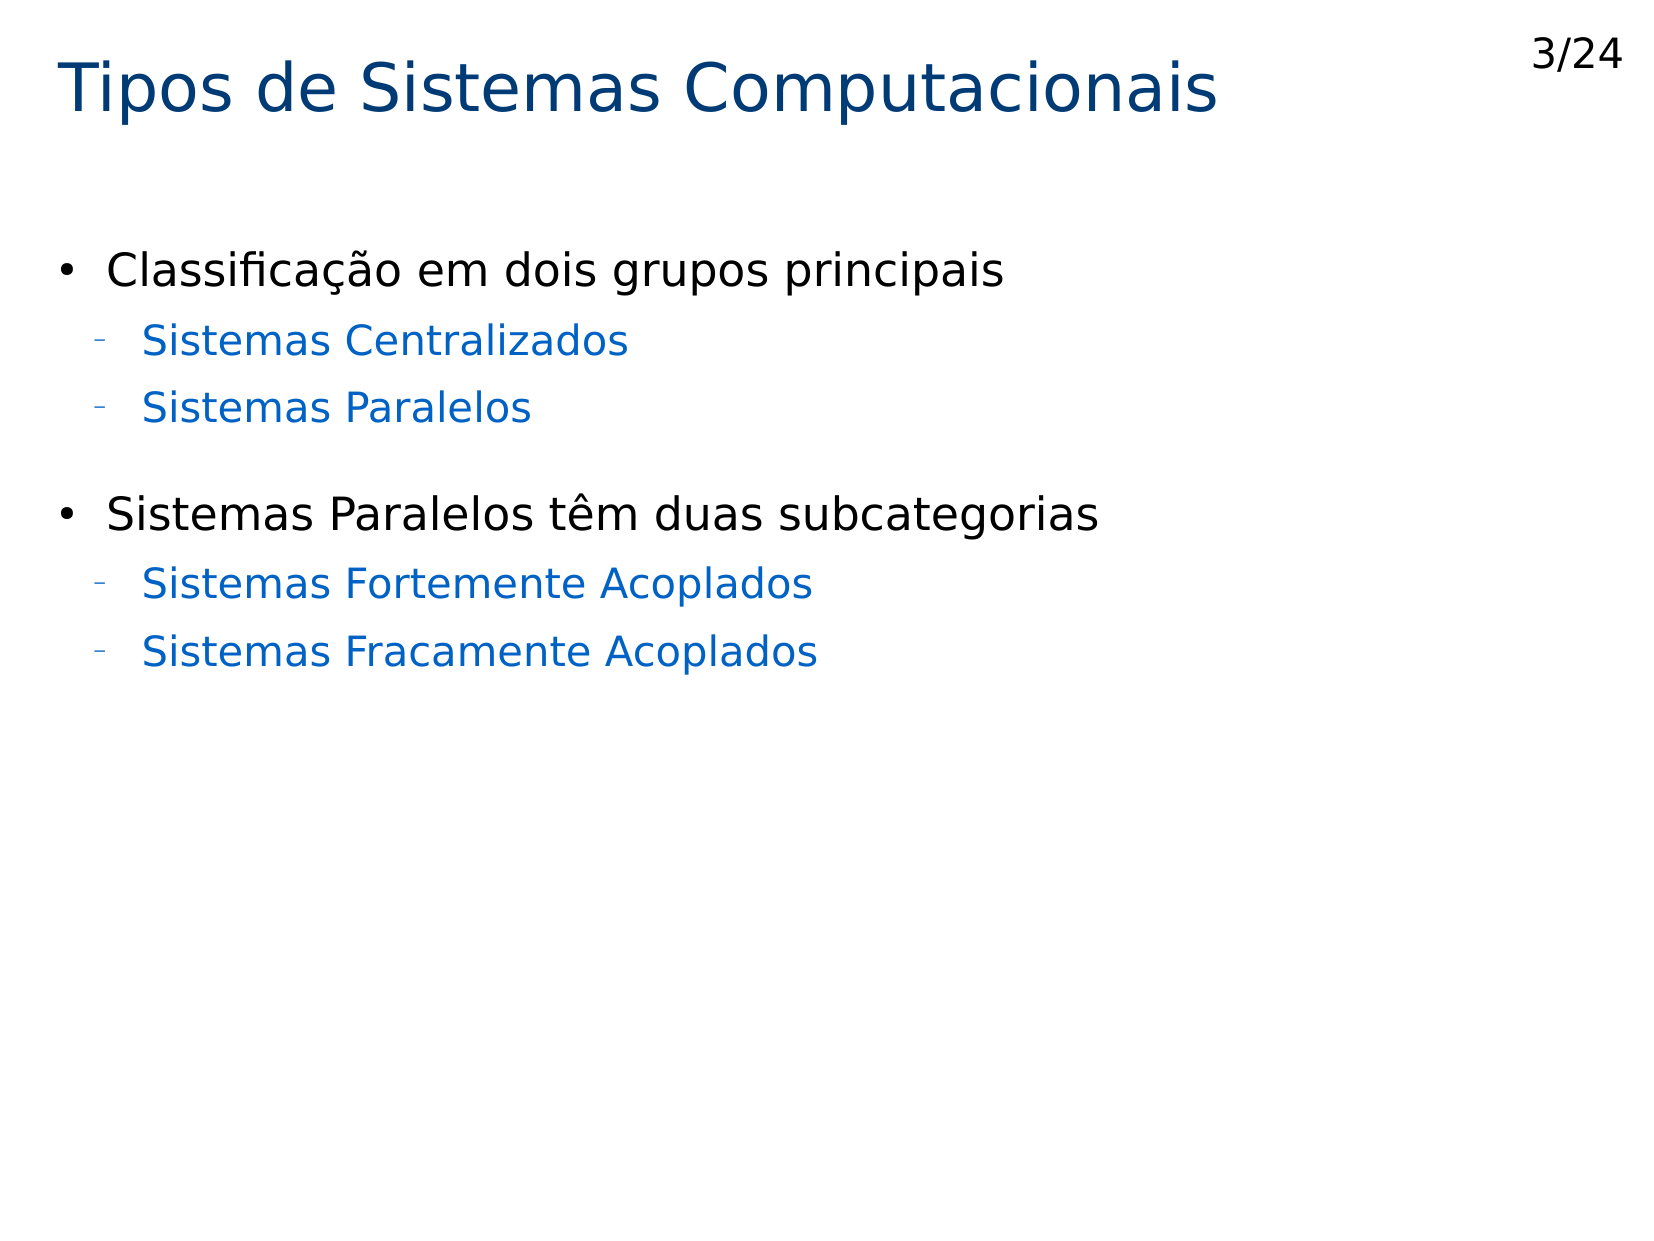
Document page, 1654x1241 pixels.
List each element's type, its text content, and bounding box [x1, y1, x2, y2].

title Tipos de Sistemas Computacionais [59, 29, 1506, 148]
list Classificação em dois grupos principais Sistemas Centralizados Sistemas Paralelos Sistemas Paralelos têm duas subcategorias Sistemas Fortemente Acoplados Sistemas Fracamente Acoplados [59, 236, 1595, 1211]
